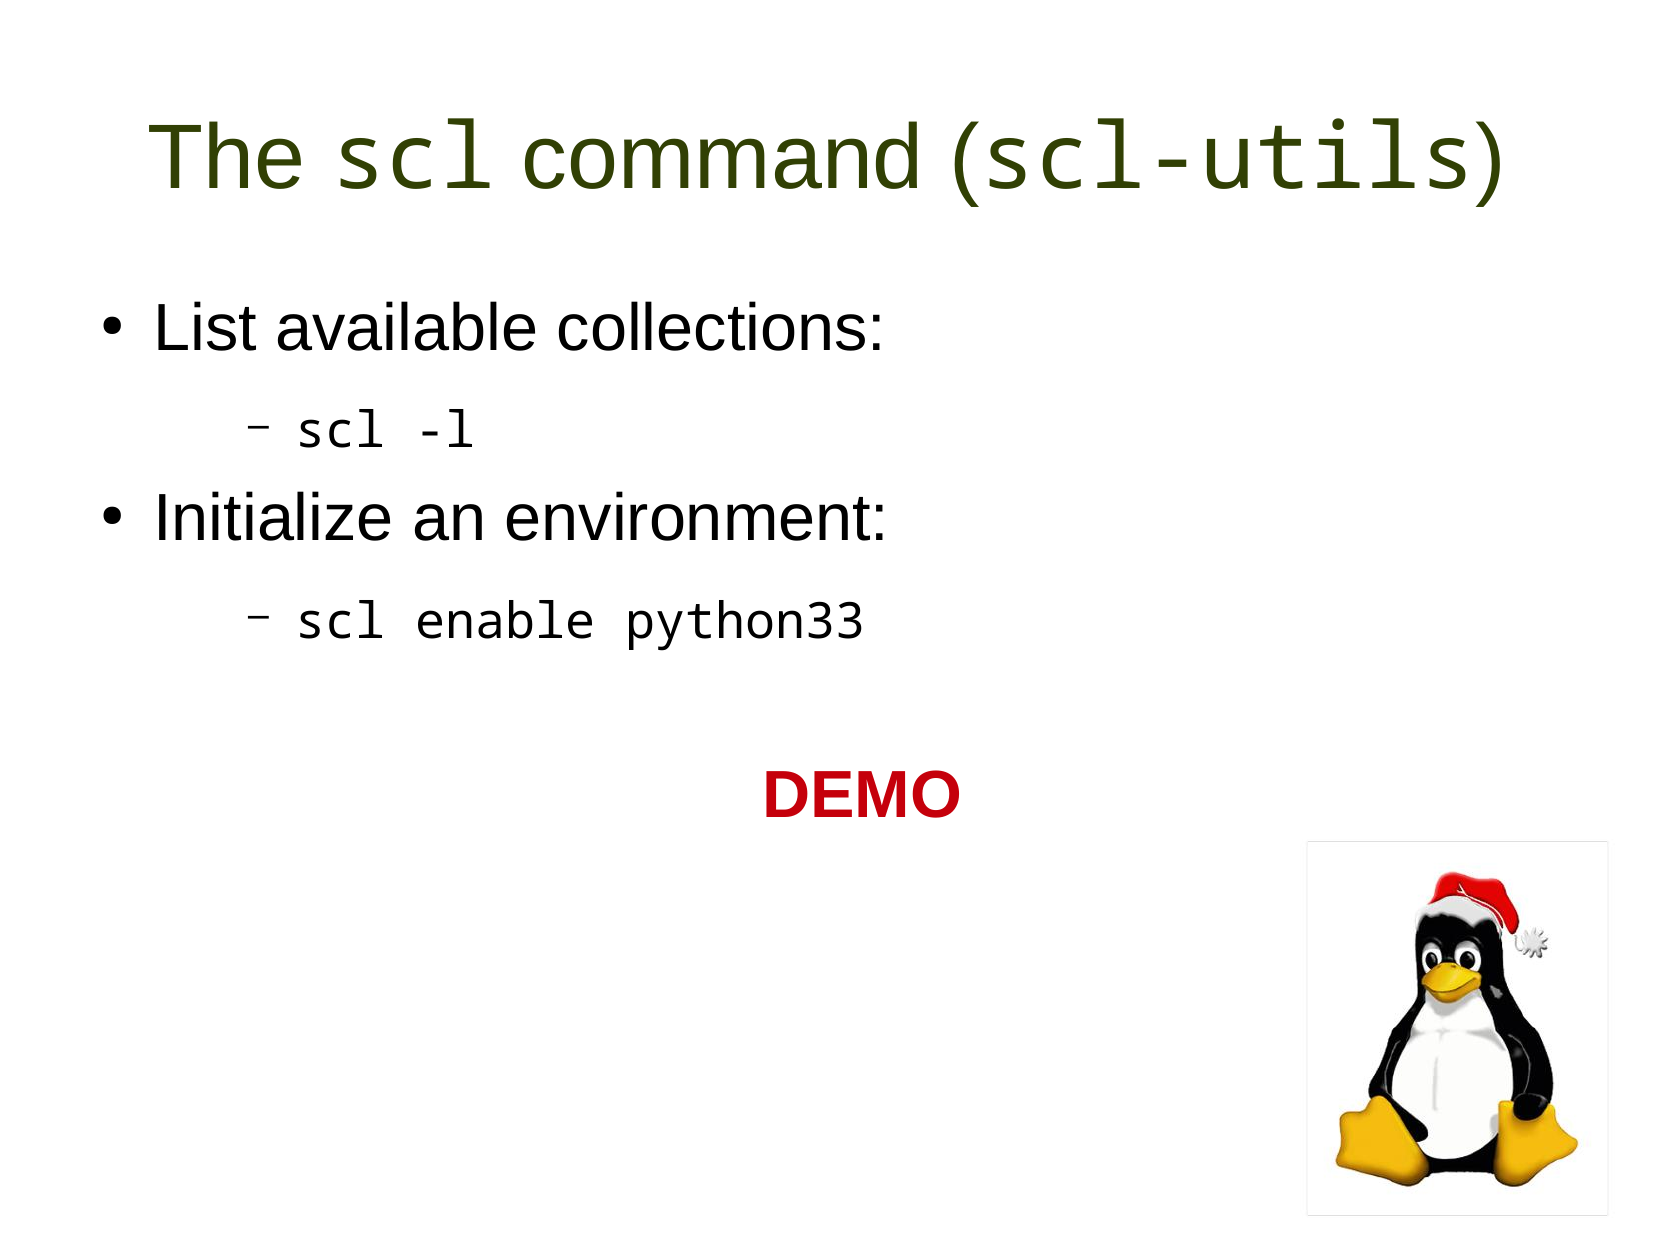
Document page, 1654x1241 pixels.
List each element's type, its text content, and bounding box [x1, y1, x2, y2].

title The scl command (scl-utils) [82, 49, 1571, 257]
list List available collections: scl -l Initialize an environment: scl enable python33 DEMO [82, 290, 1571, 1109]
picture [1260, 831, 1654, 1225]
